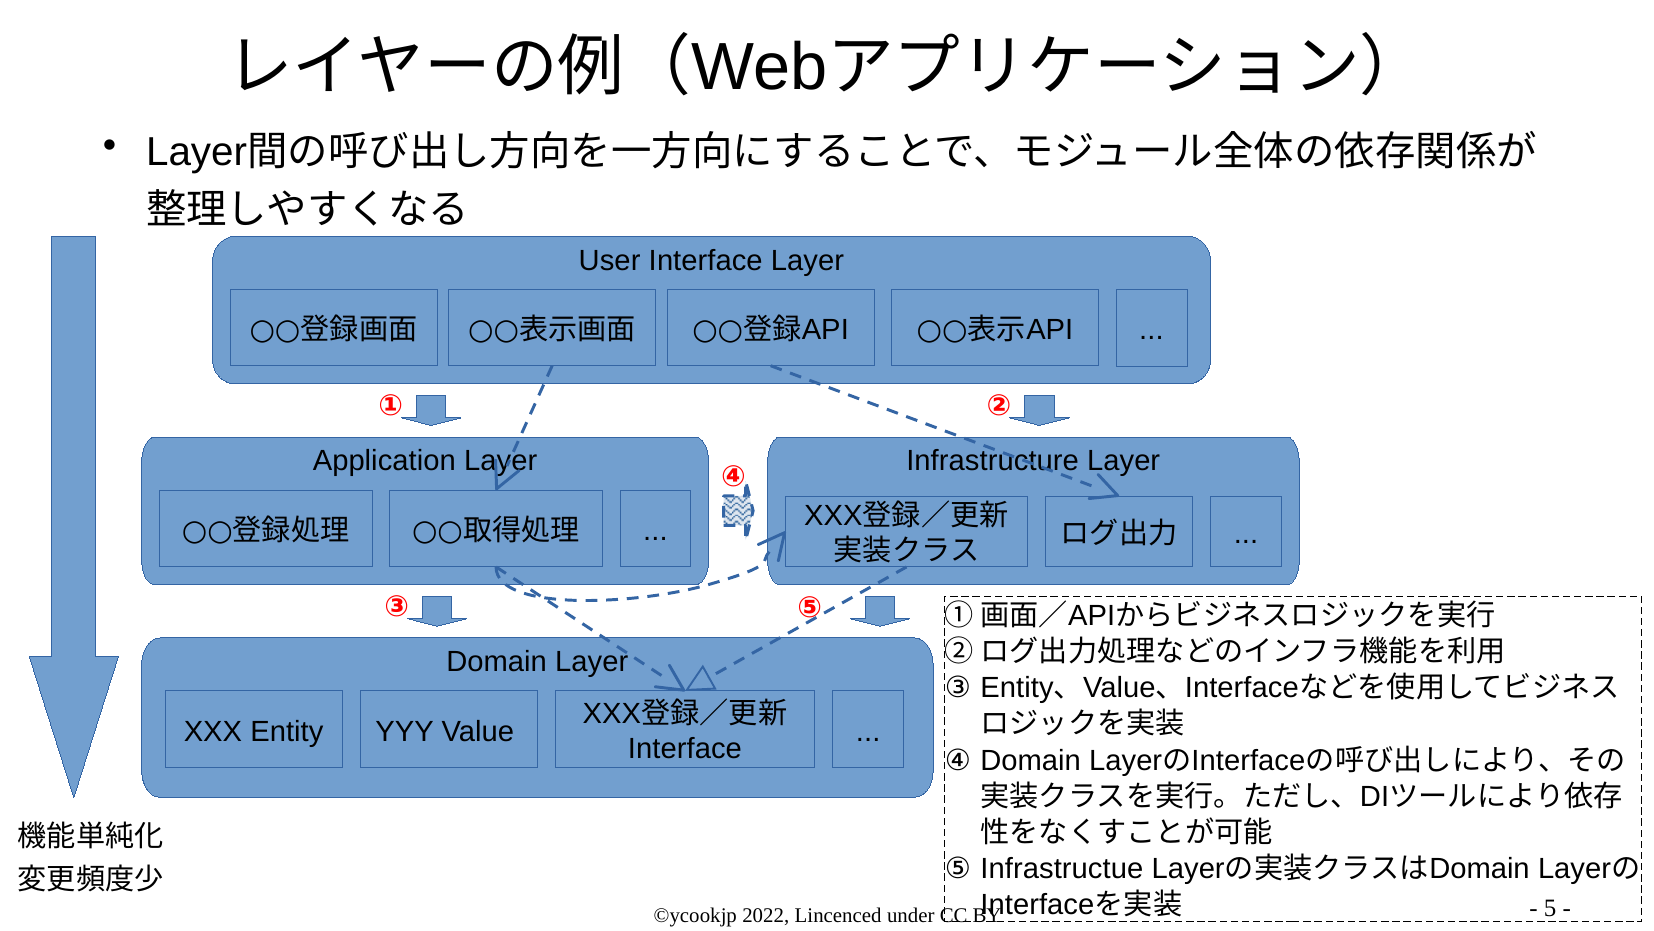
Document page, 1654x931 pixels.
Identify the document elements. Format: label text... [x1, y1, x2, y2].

text_box Application Layer [141, 437, 709, 585]
text_box [850, 596, 910, 627]
list Layer間の呼び出し方向を一方向にすることで、モジュール全体の依存関係が整理しやすくなる [88, 118, 1577, 237]
text_box ○○登録処理 [159, 490, 373, 567]
text_box [29, 236, 119, 798]
text_box YYY Value [360, 690, 538, 768]
text_box ログ出力 [1045, 496, 1193, 567]
text_box ⑤ [797, 590, 827, 634]
text_box ○○表示API [891, 289, 1099, 366]
text_box [414, 596, 467, 627]
text_box XXX Entity [165, 690, 343, 768]
title レイヤーの例（Webアプリケーション） [82, 14, 1571, 111]
text_box ○○登録画面 [230, 289, 438, 366]
text_box ... [832, 690, 904, 768]
text_box ○○登録API [667, 289, 875, 366]
text_box ③ [384, 589, 414, 633]
text_box 機能単純化 変更頻度少 [17, 812, 165, 898]
text_box ○○取得処理 [389, 490, 603, 567]
text_box User Interface Layer [212, 237, 1211, 384]
text_box XXX登録／更新 実装クラス [785, 496, 1028, 567]
text_box ④ [721, 459, 751, 503]
text_box ② [986, 389, 1017, 432]
text_box XXX登録／更新 Interface [555, 690, 815, 768]
text_box [723, 502, 754, 541]
text_box ... [1116, 289, 1188, 367]
text_box [408, 395, 461, 426]
text_box ... [620, 490, 691, 567]
text_box ① [378, 388, 408, 432]
text_box ... [1210, 496, 1282, 567]
text_box ○○表示画面 [448, 289, 656, 366]
text_box Domain Layer [141, 637, 934, 798]
text_box 画面／APIからビジネスロジックを実行 ログ出力処理などのインフラ機能を利用 Entity、Value、Interfaceなどを使用してビジネスロジックを実装 Domain LayerのInterfaceの呼び出しにより、その実装クラスを実行。ただし、DIツールにより依存性をなくすことが可能 Infrastructue Layerの実装クラスはDomain LayerのInterfaceを実装 [944, 596, 1642, 922]
text_box [1017, 395, 1070, 426]
text_box Infrastructure Layer [767, 437, 1300, 585]
